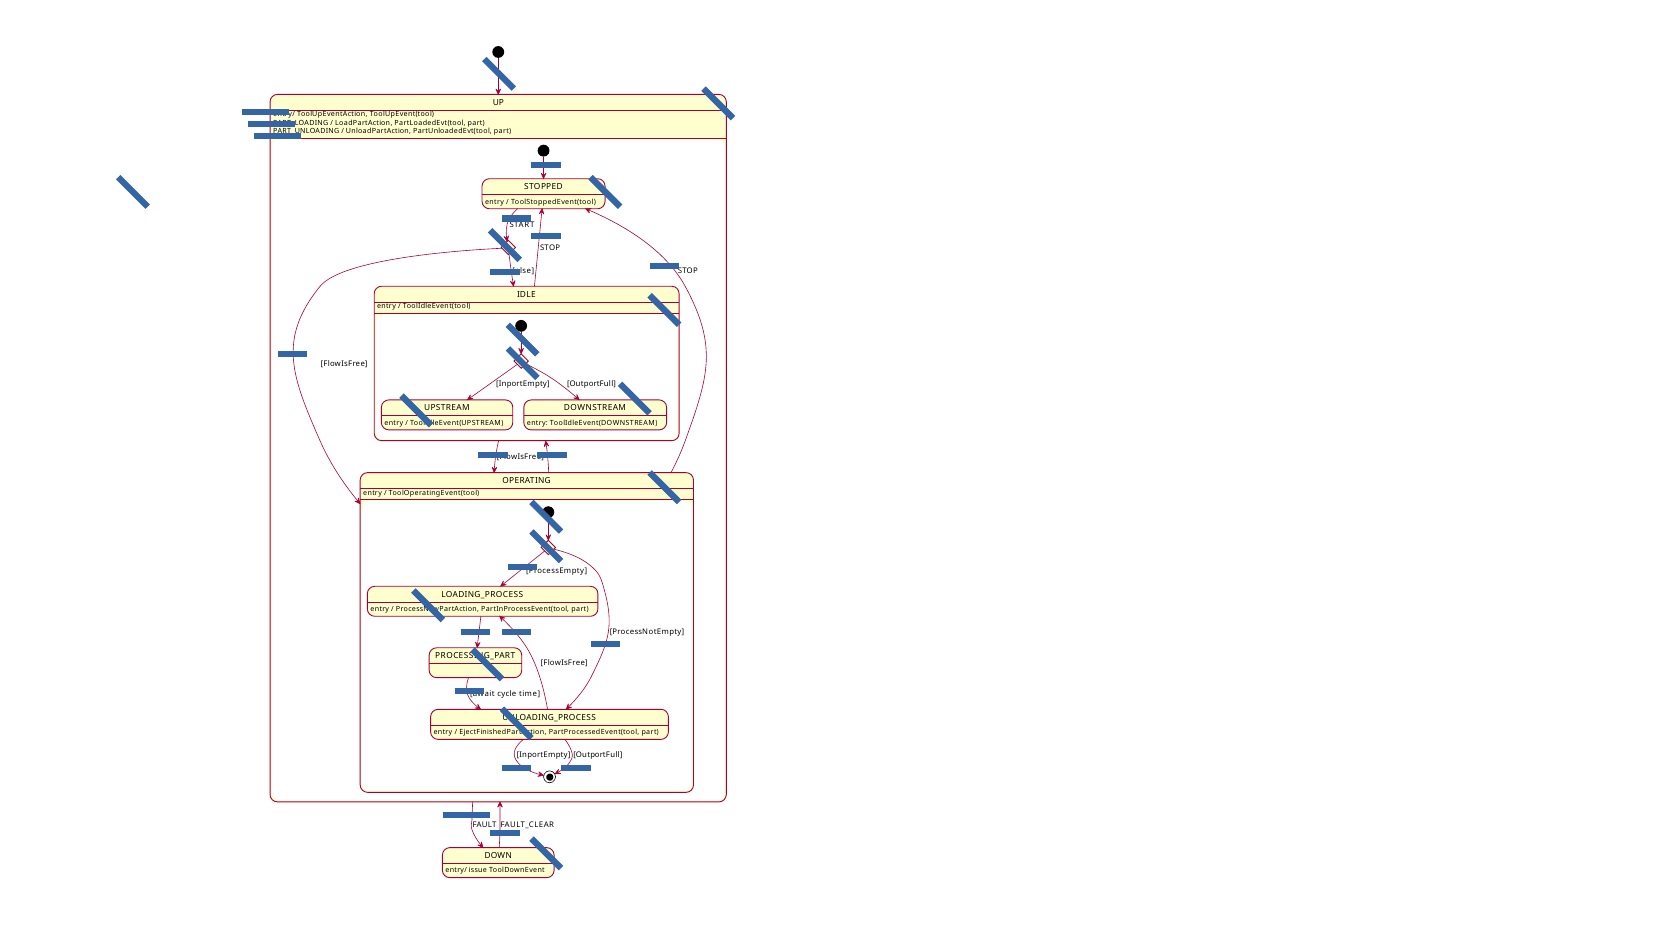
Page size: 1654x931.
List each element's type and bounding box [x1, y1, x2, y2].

picture [265, 42, 733, 886]
